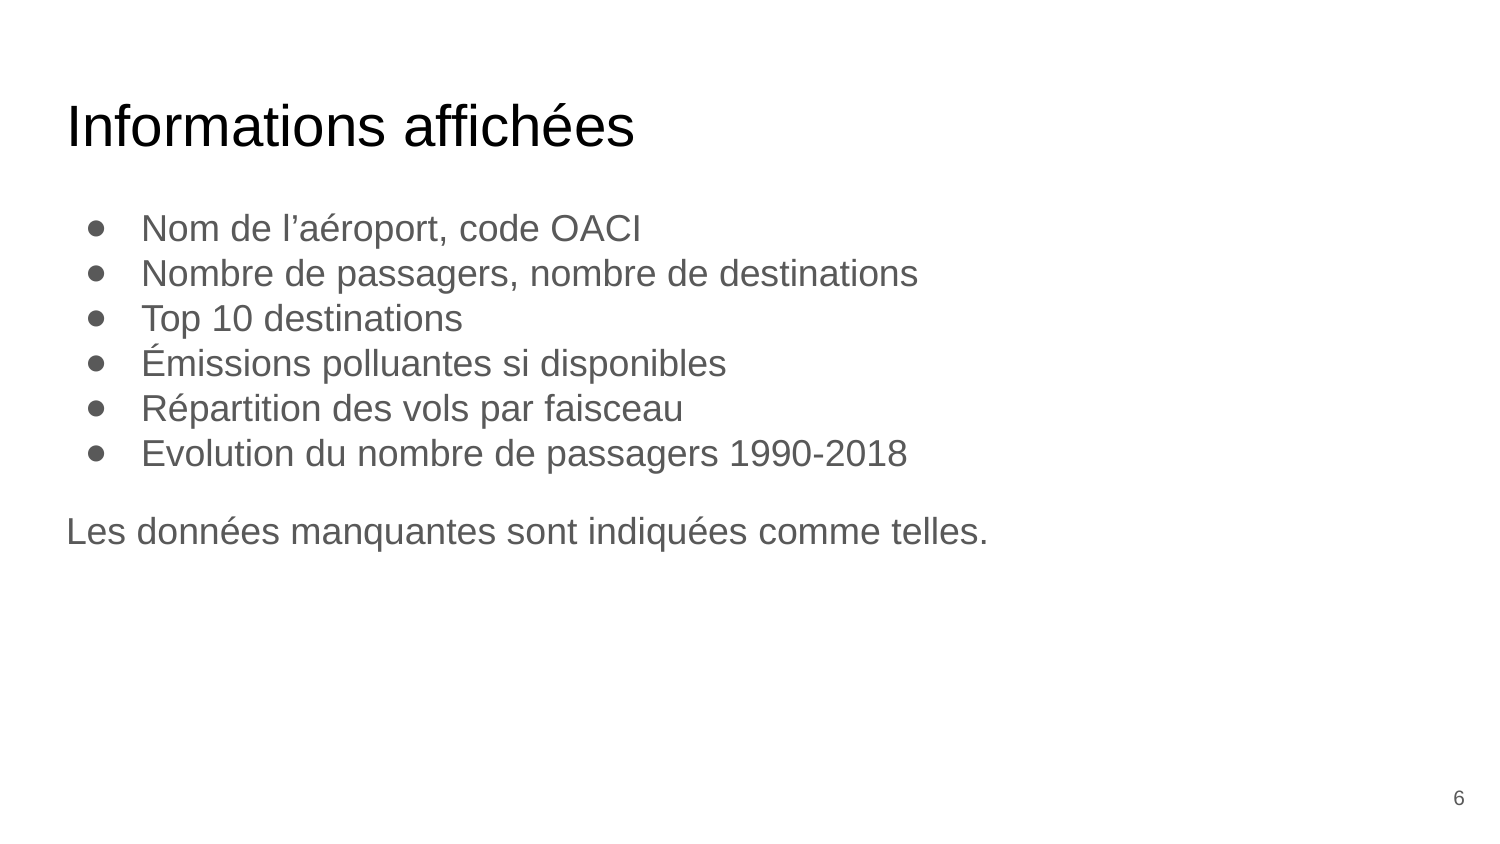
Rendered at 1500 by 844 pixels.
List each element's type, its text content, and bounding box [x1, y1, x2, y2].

list Nom de l’aéroport, code OACI Nombre de passagers, nombre de destinations Top 10 destinations Émissions polluantes si disponibles Répartition des vols par faisceau Evolution du nombre de passagers 1990-2018 Les données manquantes sont indiquées comme telles. [51, 189, 1449, 750]
title Informations affichées [51, 72, 1449, 167]
slide_number <number> [1389, 764, 1480, 830]
